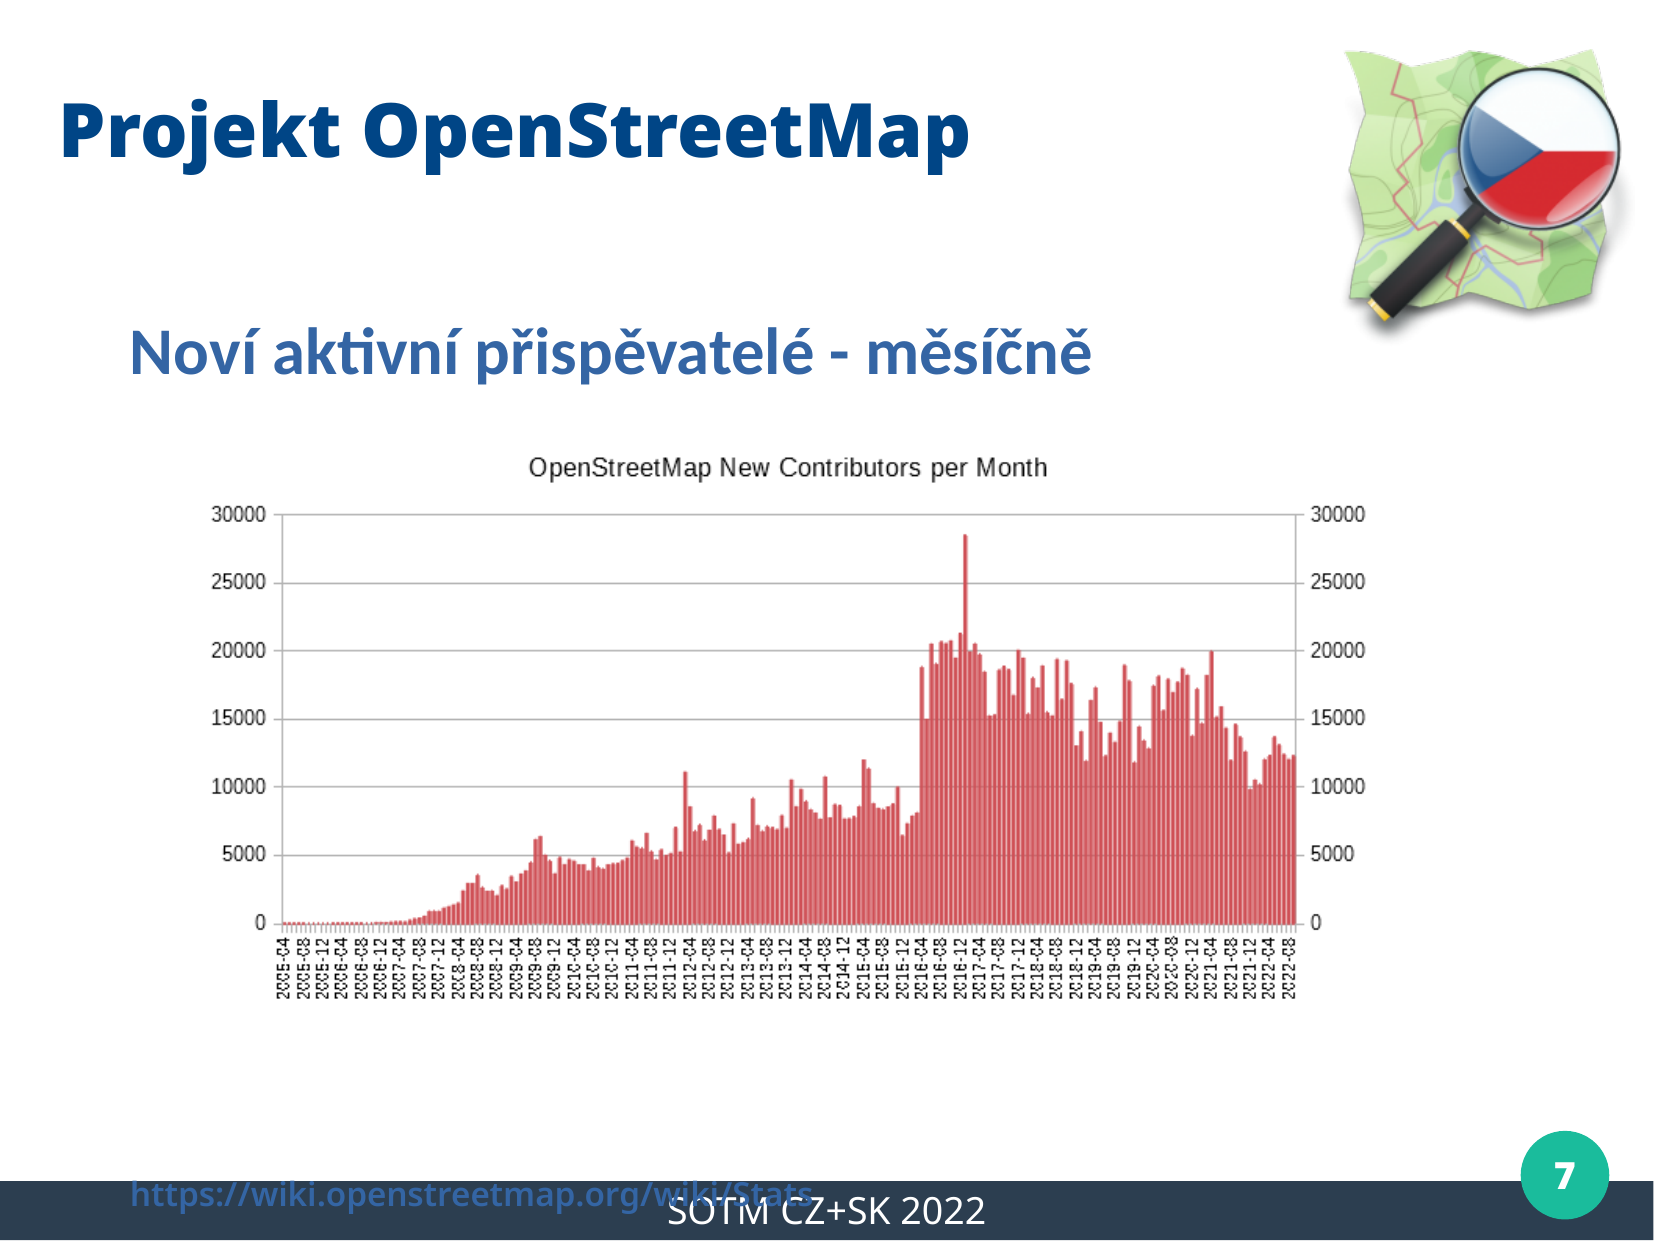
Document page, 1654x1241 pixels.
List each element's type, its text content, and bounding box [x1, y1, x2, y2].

picture [1334, 49, 1635, 350]
picture [188, 425, 1389, 1013]
title Projekt OpenStreetMap [59, 49, 1347, 207]
list Noví aktivní přispěvatelé - měsíčně https://wiki.openstreetmap.org/wiki/Stats [59, 324, 1595, 1152]
